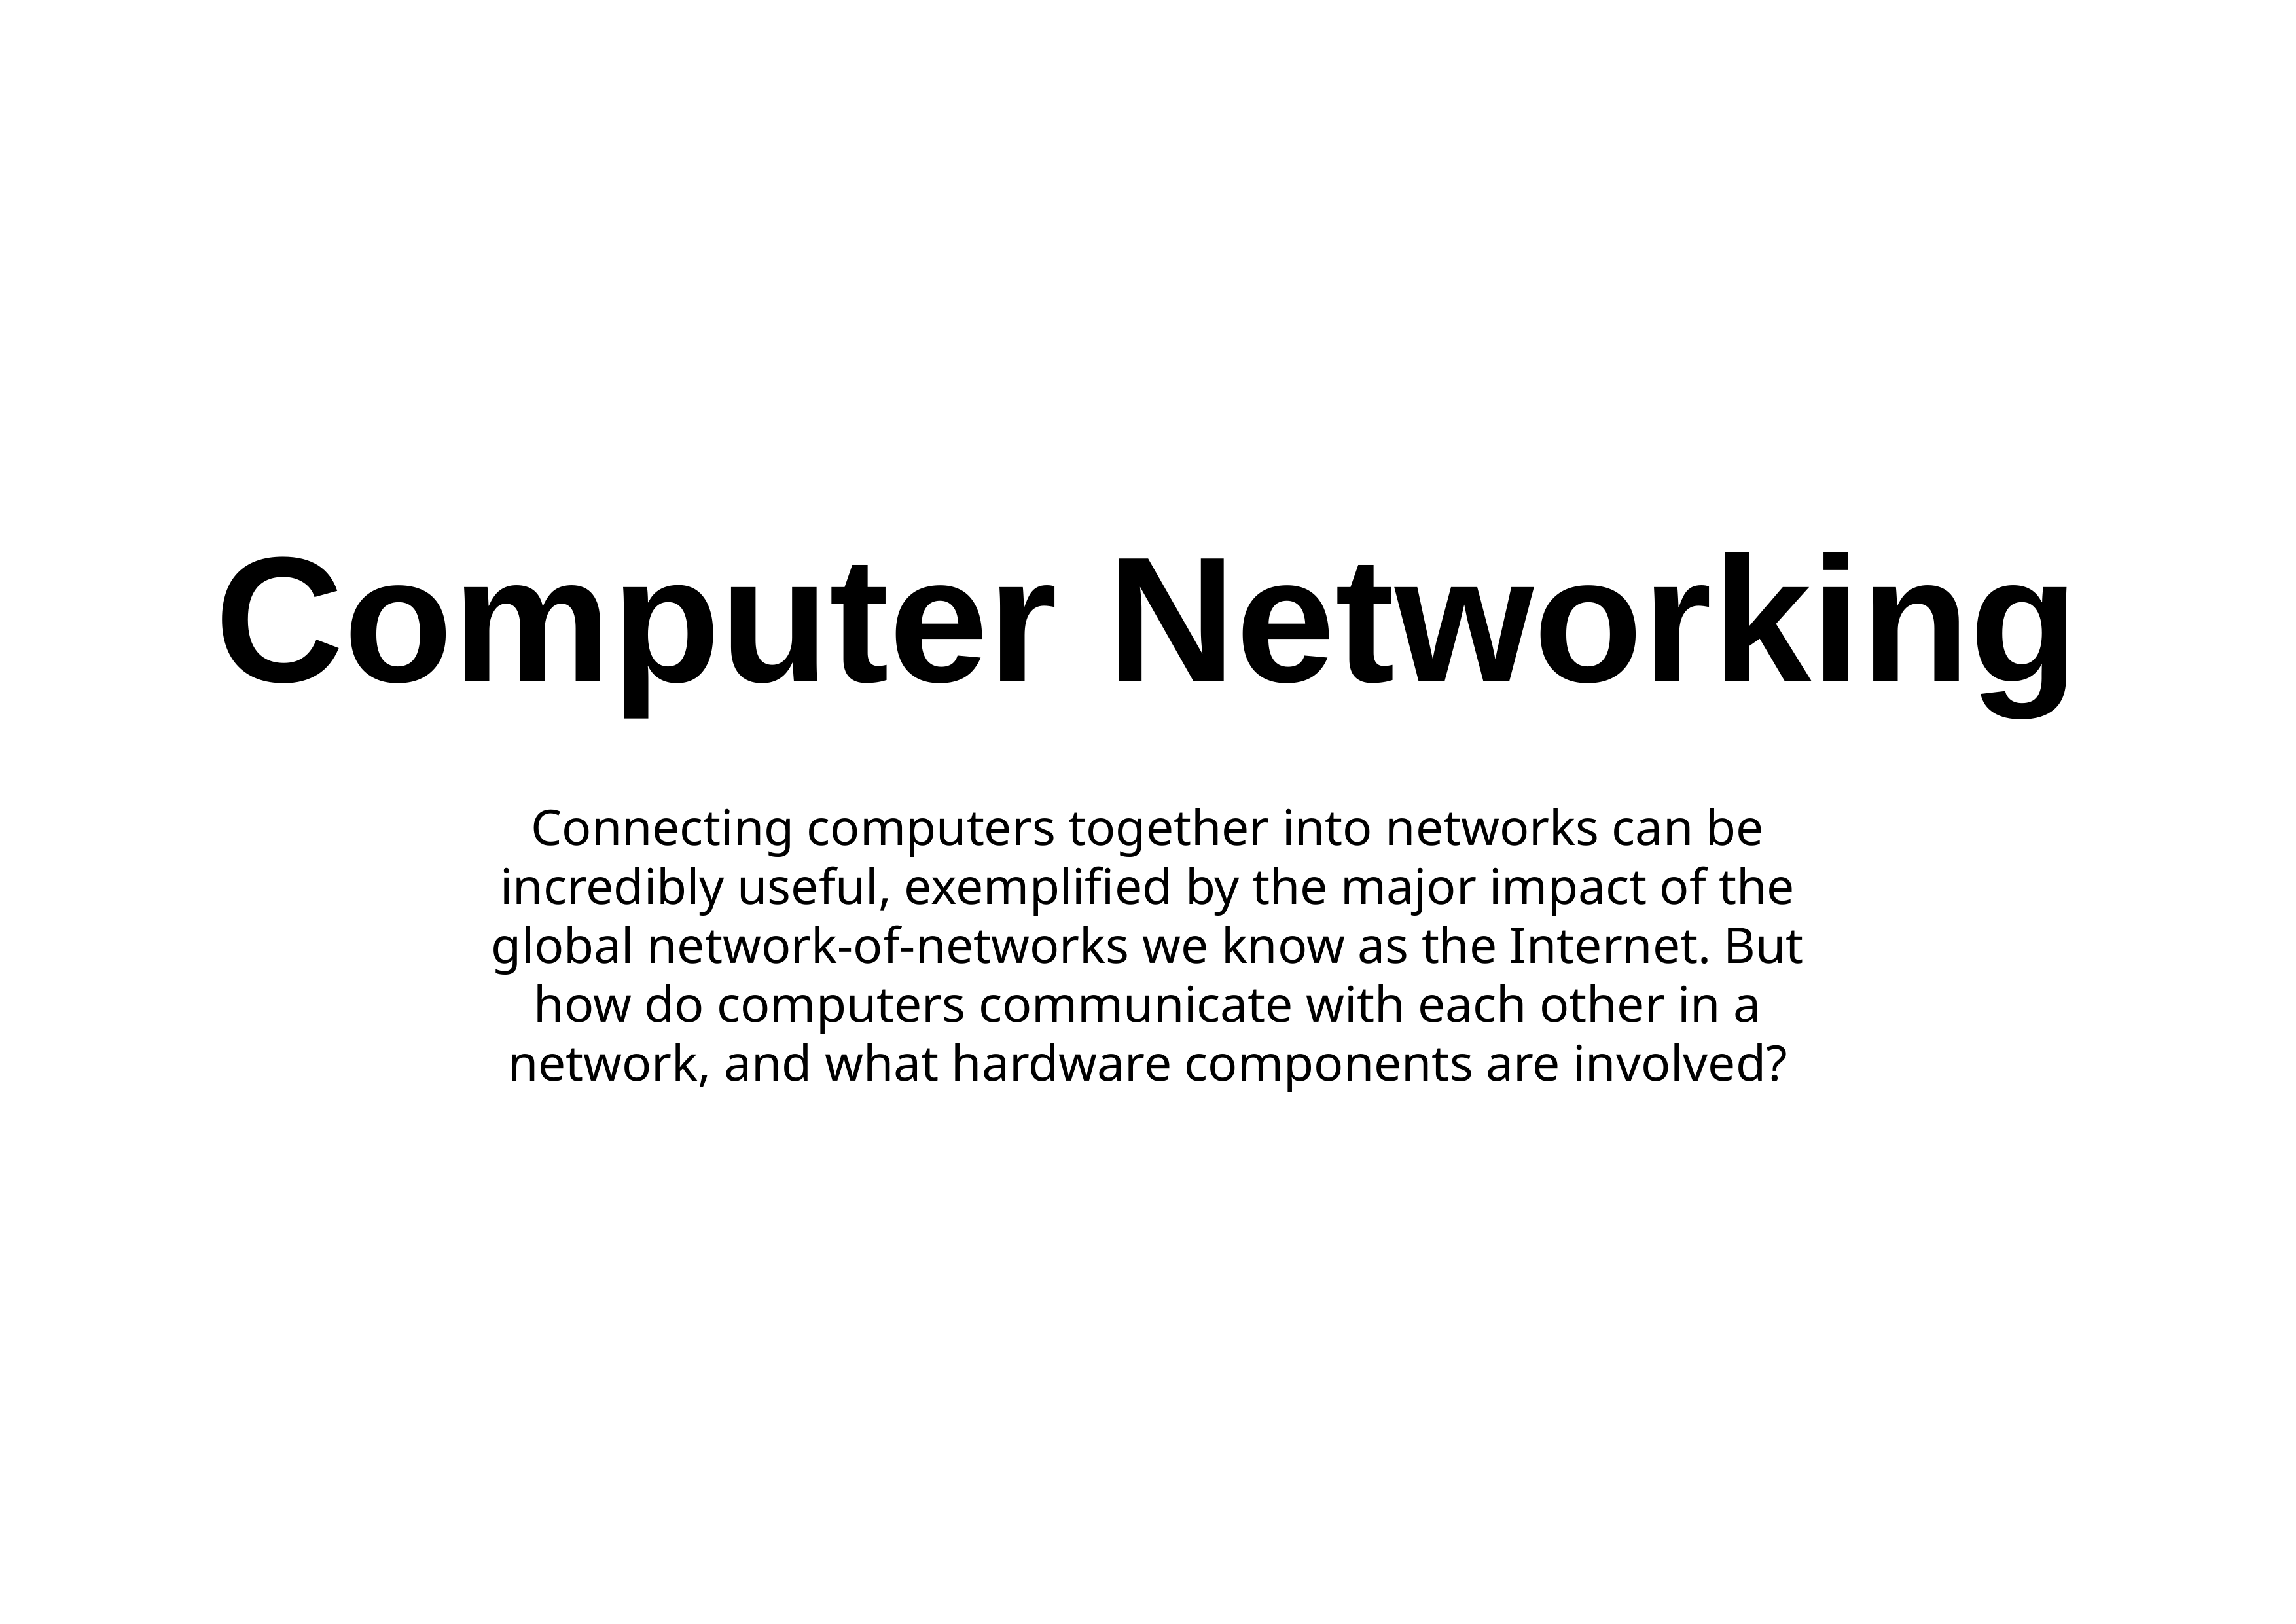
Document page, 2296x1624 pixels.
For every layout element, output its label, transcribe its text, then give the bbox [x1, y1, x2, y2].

title Computer Networking [78, 519, 2218, 700]
text_box Connecting computers together into networks can be incredibly useful, exemplified by the major impact of the global network-of-networks we know as the Internet. But how do computers communicate with each other in a network, and what hardware components are involved? [456, 786, 1840, 1101]
